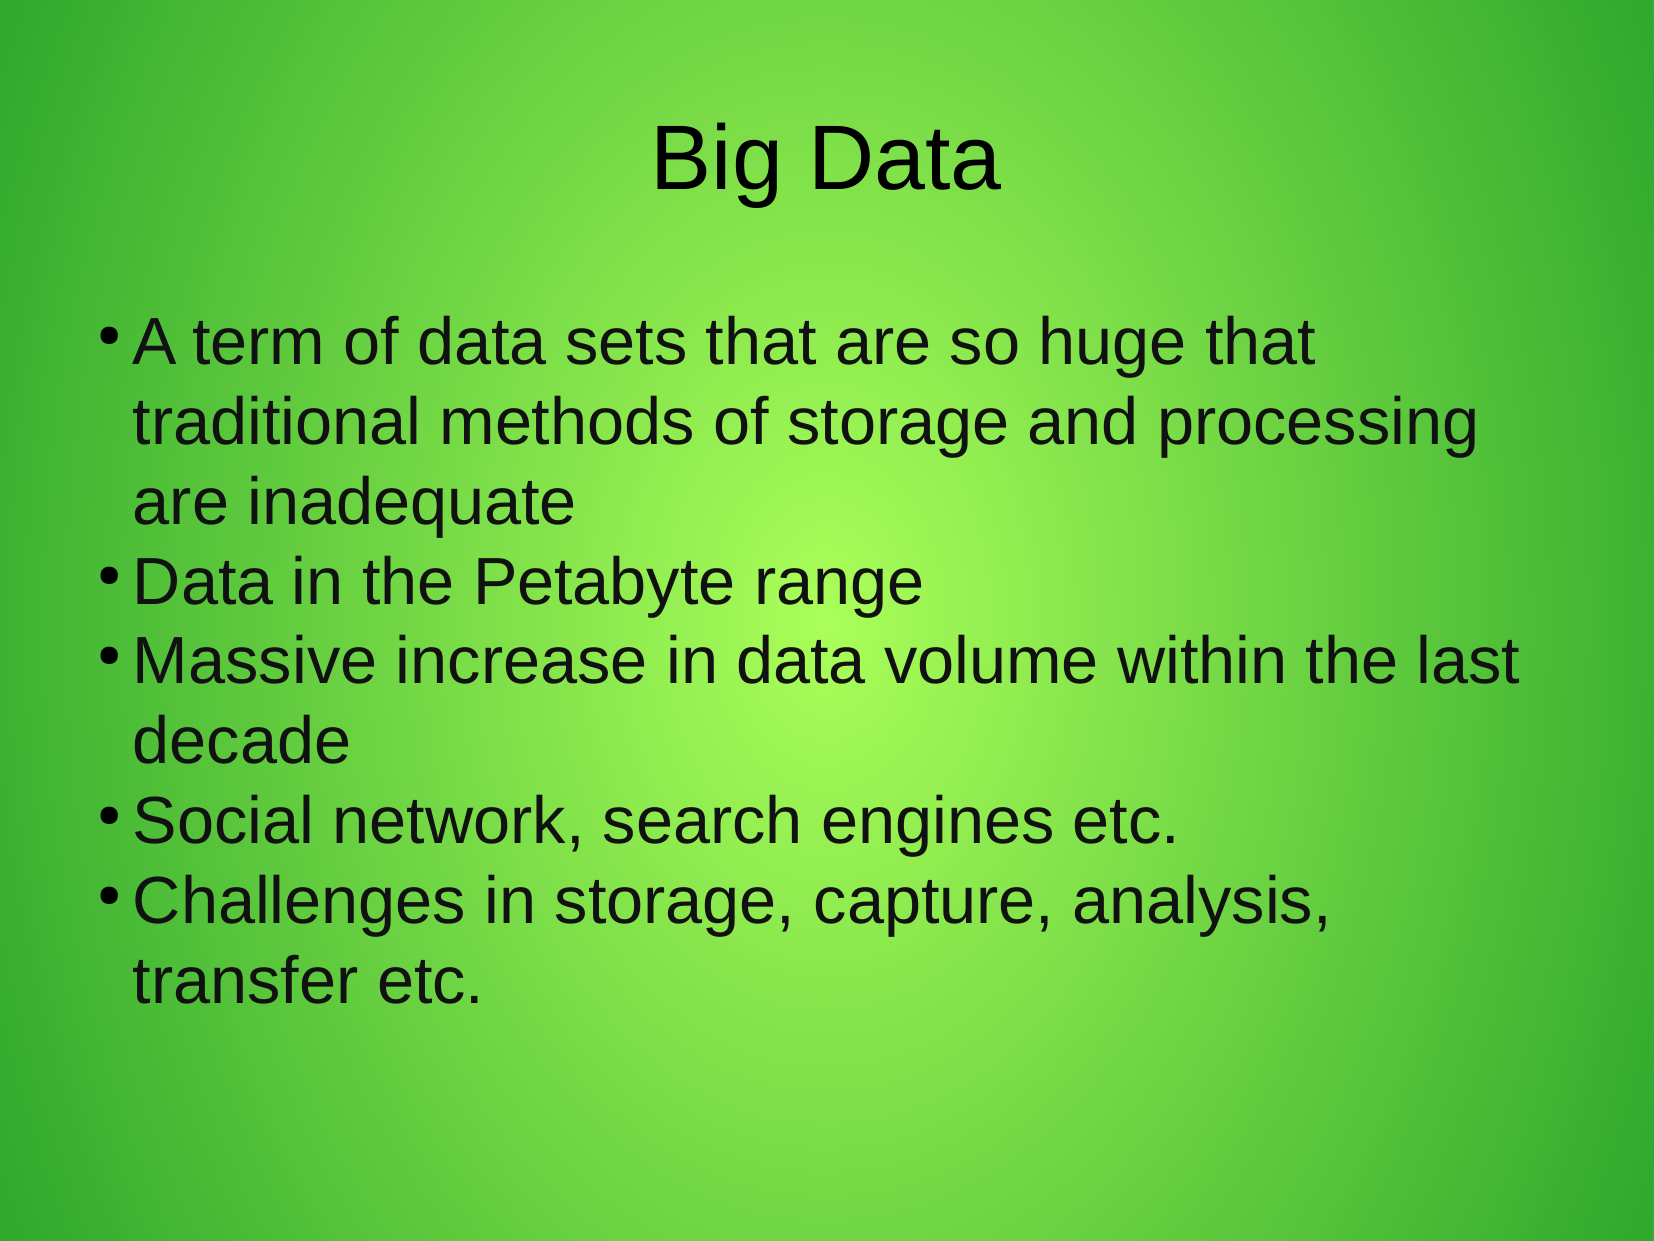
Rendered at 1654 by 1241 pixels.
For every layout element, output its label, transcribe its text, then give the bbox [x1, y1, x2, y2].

text_box A term of data sets that are so huge that traditional methods of storage and processing are inadequate Data in the Petabyte range Massive increase in data volume within the last decade Social network, search engines etc. Challenges in storage, capture, analysis, transfer etc. [82, 290, 1571, 1010]
text_box Big Data [82, 49, 1571, 257]
